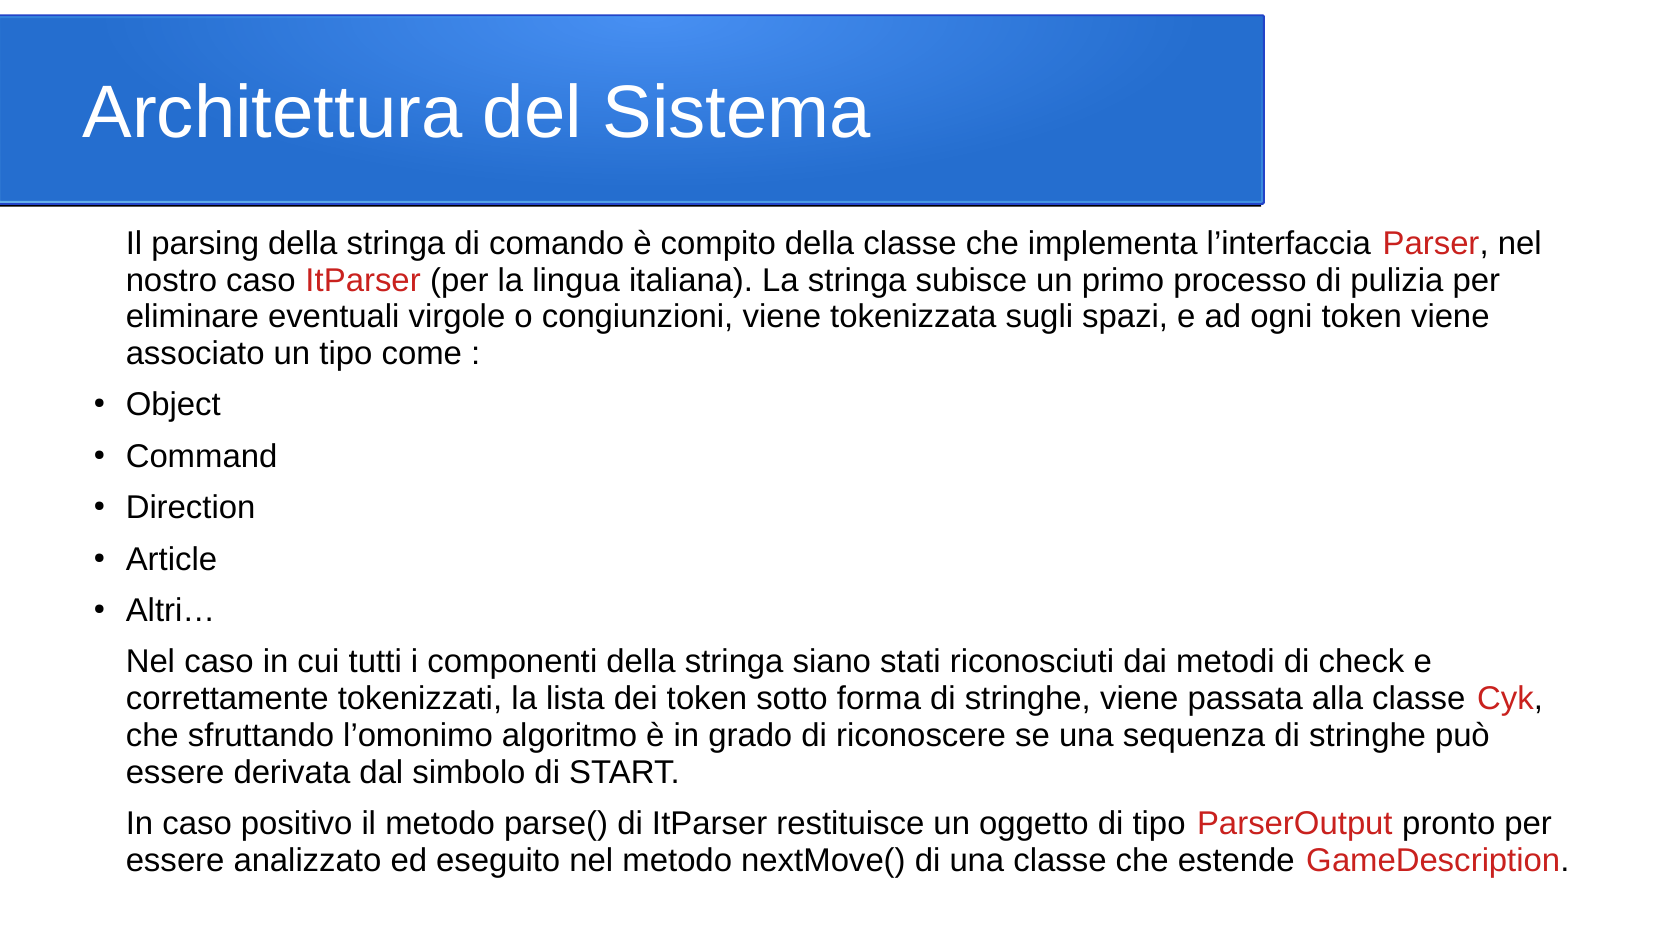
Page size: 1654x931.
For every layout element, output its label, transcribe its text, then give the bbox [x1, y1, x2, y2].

title Architettura del Sistema [82, 35, 1235, 189]
list Il parsing della stringa di comando è compito della classe che implementa l’interfaccia Parser, nel nostro caso ItParser (per la lingua italiana). La stringa subisce un primo processo di pulizia per eliminare eventuali virgole o congiunzioni, viene tokenizzata sugli spazi, e ad ogni token viene associato un tipo come : Object Command Direction Article Altri… Nel caso in cui tutti i componenti della stringa siano stati riconosciuti dai metodi di check e correttamente tokenizzati, la lista dei token sotto forma di stringhe, viene passata alla classe Cyk, che sfruttando l’omonimo algoritmo è in grado di riconoscere se una sequenza di stringhe può essere derivata dal simbolo di START. In caso positivo il metodo parse() di ItParser restituisce un oggetto di tipo ParserOutput pronto per essere analizzato ed eseguito nel metodo nextMove() di una classe che estende GameDescription. [82, 224, 1595, 898]
